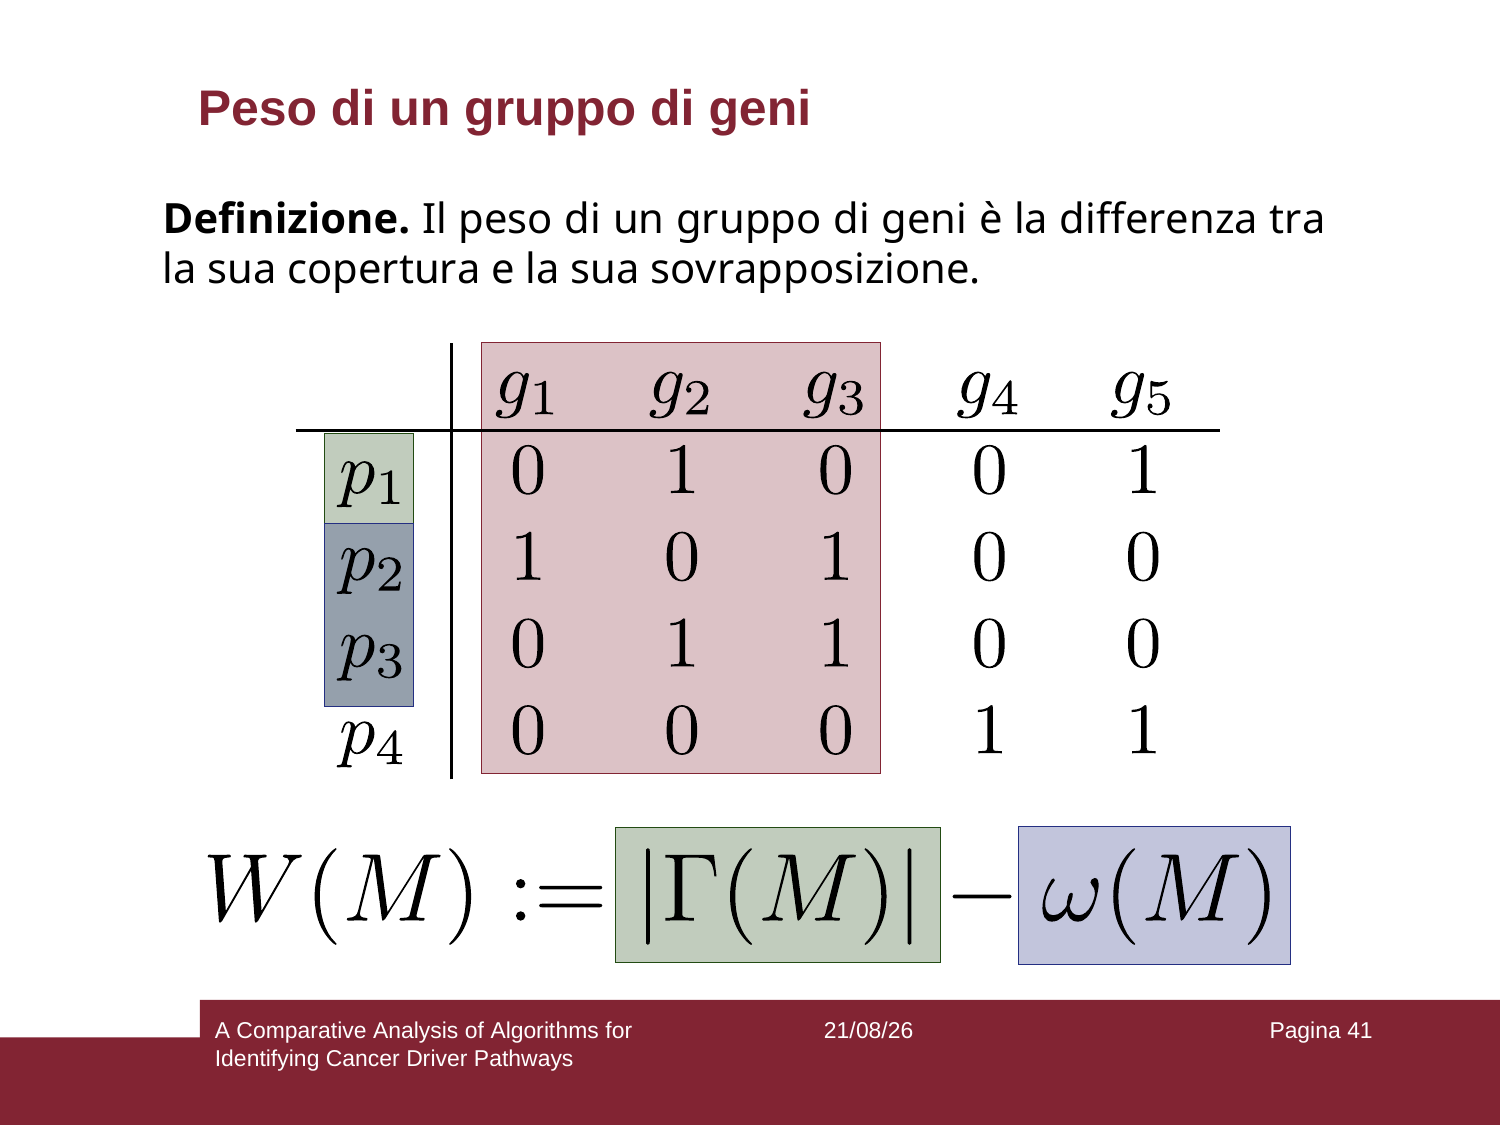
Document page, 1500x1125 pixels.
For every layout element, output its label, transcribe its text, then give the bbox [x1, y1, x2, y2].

text_box Pagina <number> [1074, 1008, 1388, 1084]
text_box 22/10/24 [712, 1008, 1026, 1084]
text_box [615, 827, 941, 848]
picture [207, 848, 1270, 945]
text_box Definizione. Il peso di un gruppo di geni è la differenza tra la sua copertura e la sua sovrapposizione. [147, 184, 1359, 350]
picture [295, 350, 1241, 786]
text_box A Comparative Analysis of Algorithms for Identifying Cancer Driver Pathways [199, 1008, 676, 1084]
title Peso di un gruppo di geni [183, 67, 1400, 150]
text_box [615, 945, 941, 963]
text_box [1018, 826, 1291, 965]
